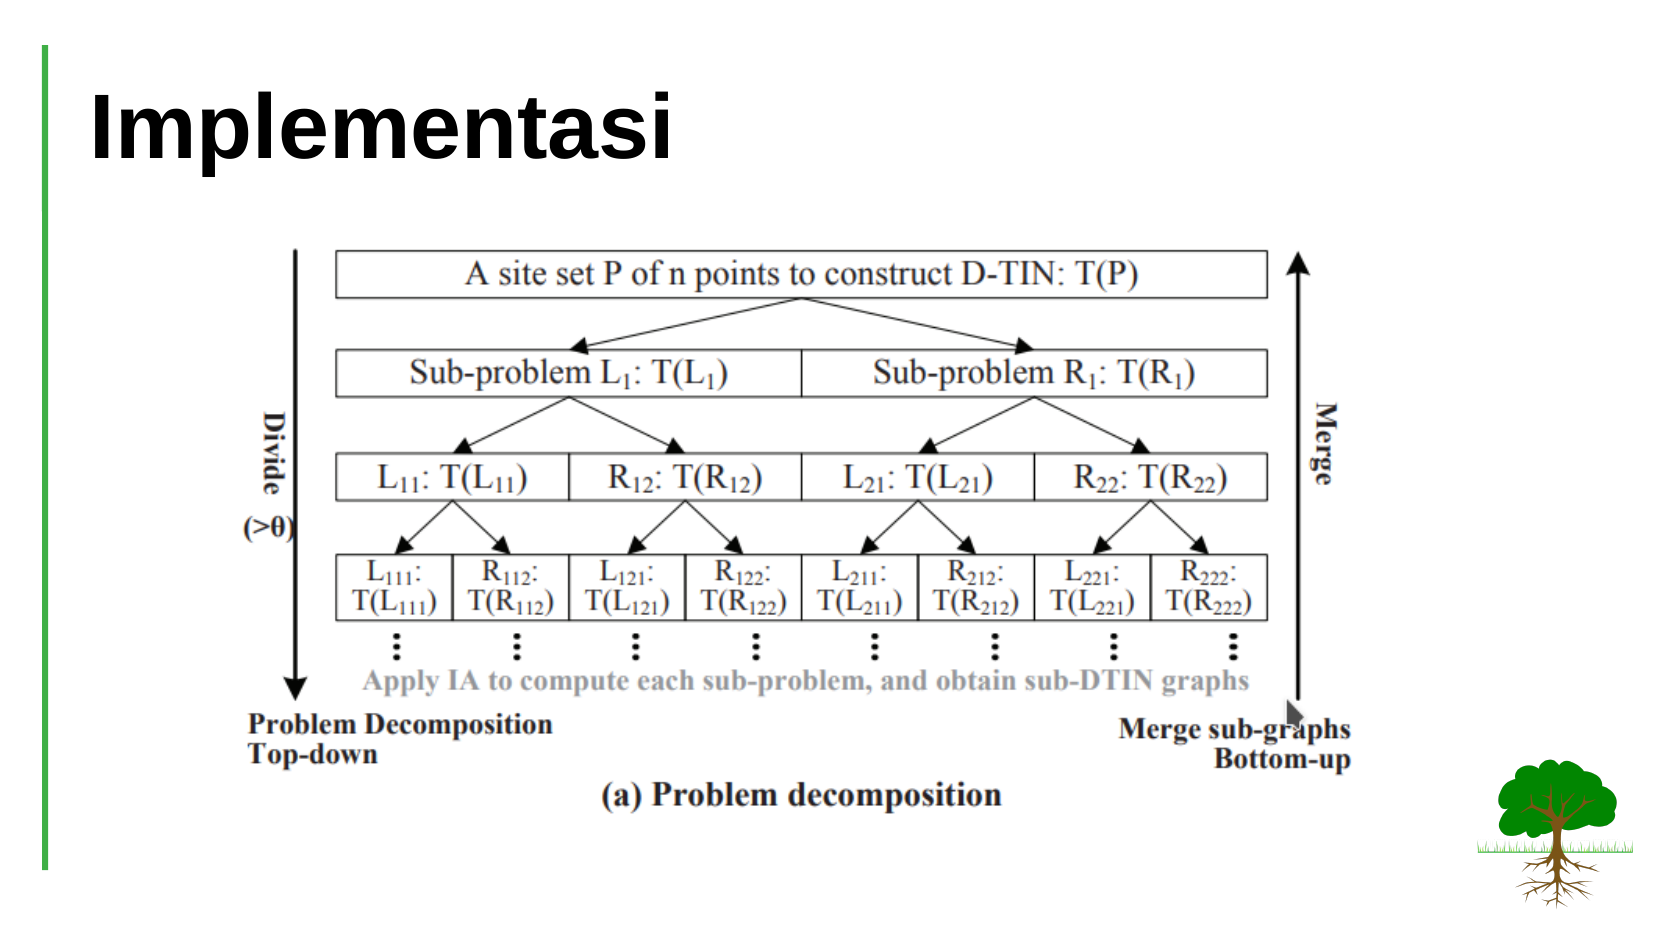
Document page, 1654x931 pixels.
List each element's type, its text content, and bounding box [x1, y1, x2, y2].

picture [1470, 752, 1654, 925]
text_box Implementasi [74, 60, 750, 280]
picture [223, 194, 1384, 834]
